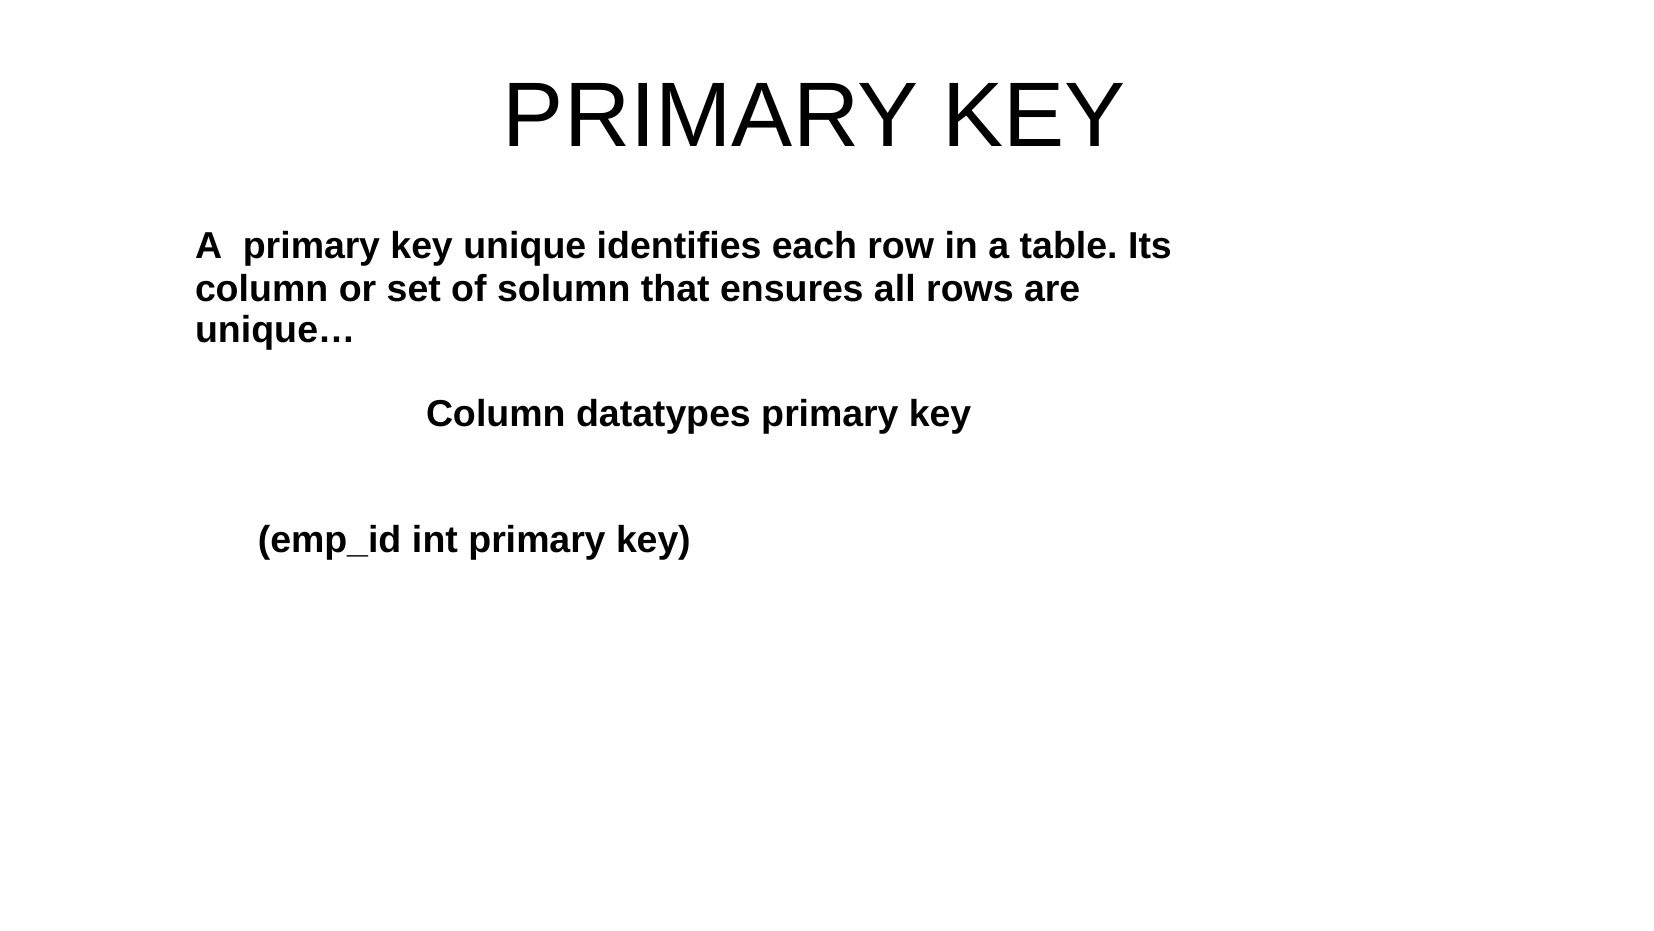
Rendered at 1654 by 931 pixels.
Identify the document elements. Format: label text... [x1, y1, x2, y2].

text_box A primary key unique identifies each row in a table. Its column or set of solumn that ensures all rows are unique… Column datatypes primary key (emp_id int primary key) [195, 225, 1201, 792]
title PRIMARY KEY [82, 37, 1571, 193]
